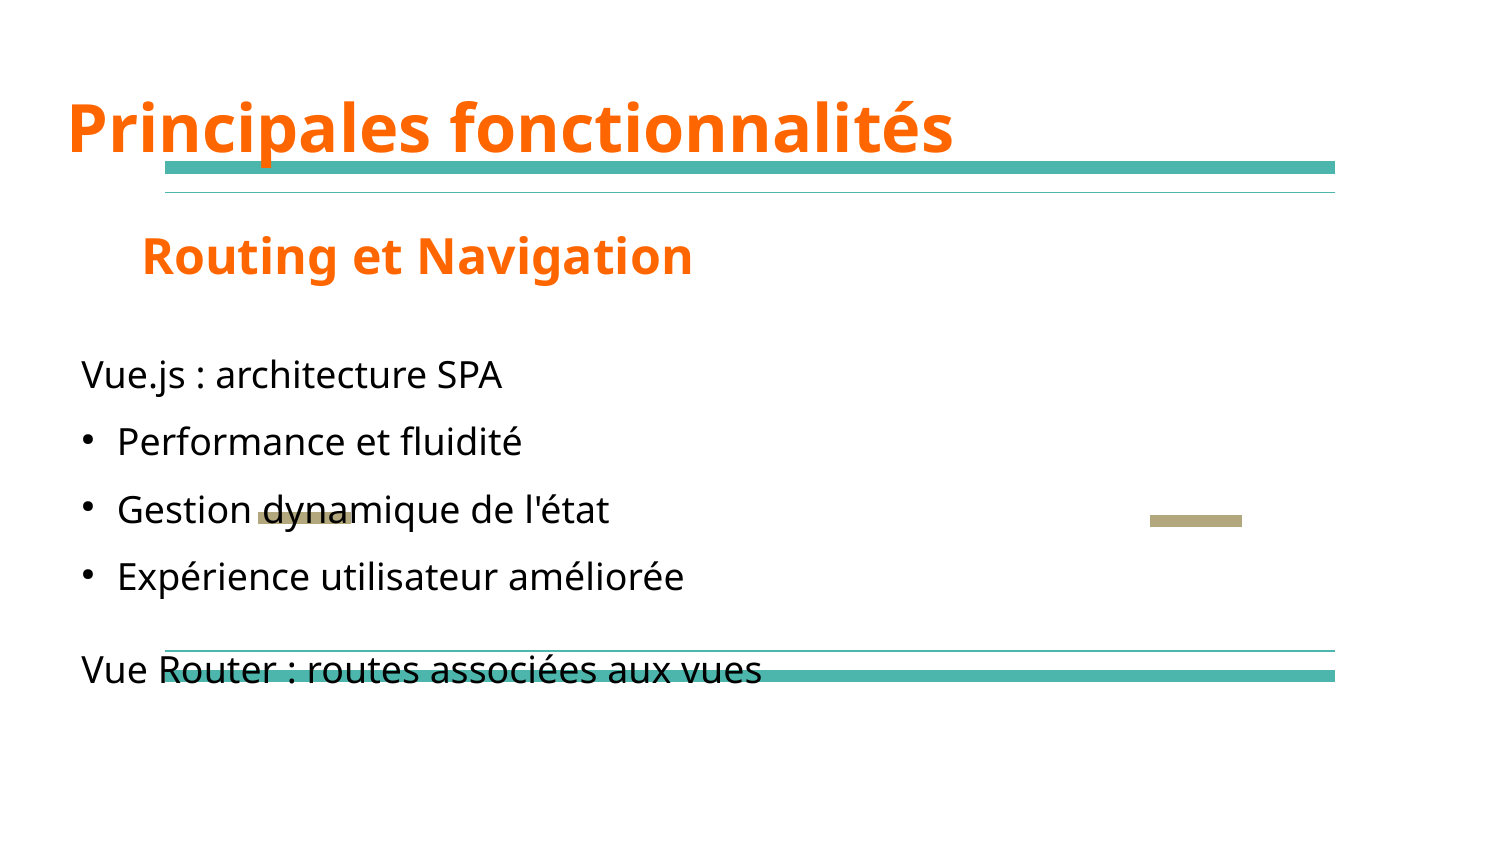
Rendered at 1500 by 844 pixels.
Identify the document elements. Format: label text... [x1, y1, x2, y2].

title Routing et Navigation [51, 209, 1449, 291]
list Vue.js : architecture SPA Performance et fluidité Gestion dynamique de l'état Expérience utilisateur améliorée Vue Router : routes associées aux vues [66, 313, 1350, 756]
title Principales fonctionnalités [51, 70, 1449, 187]
